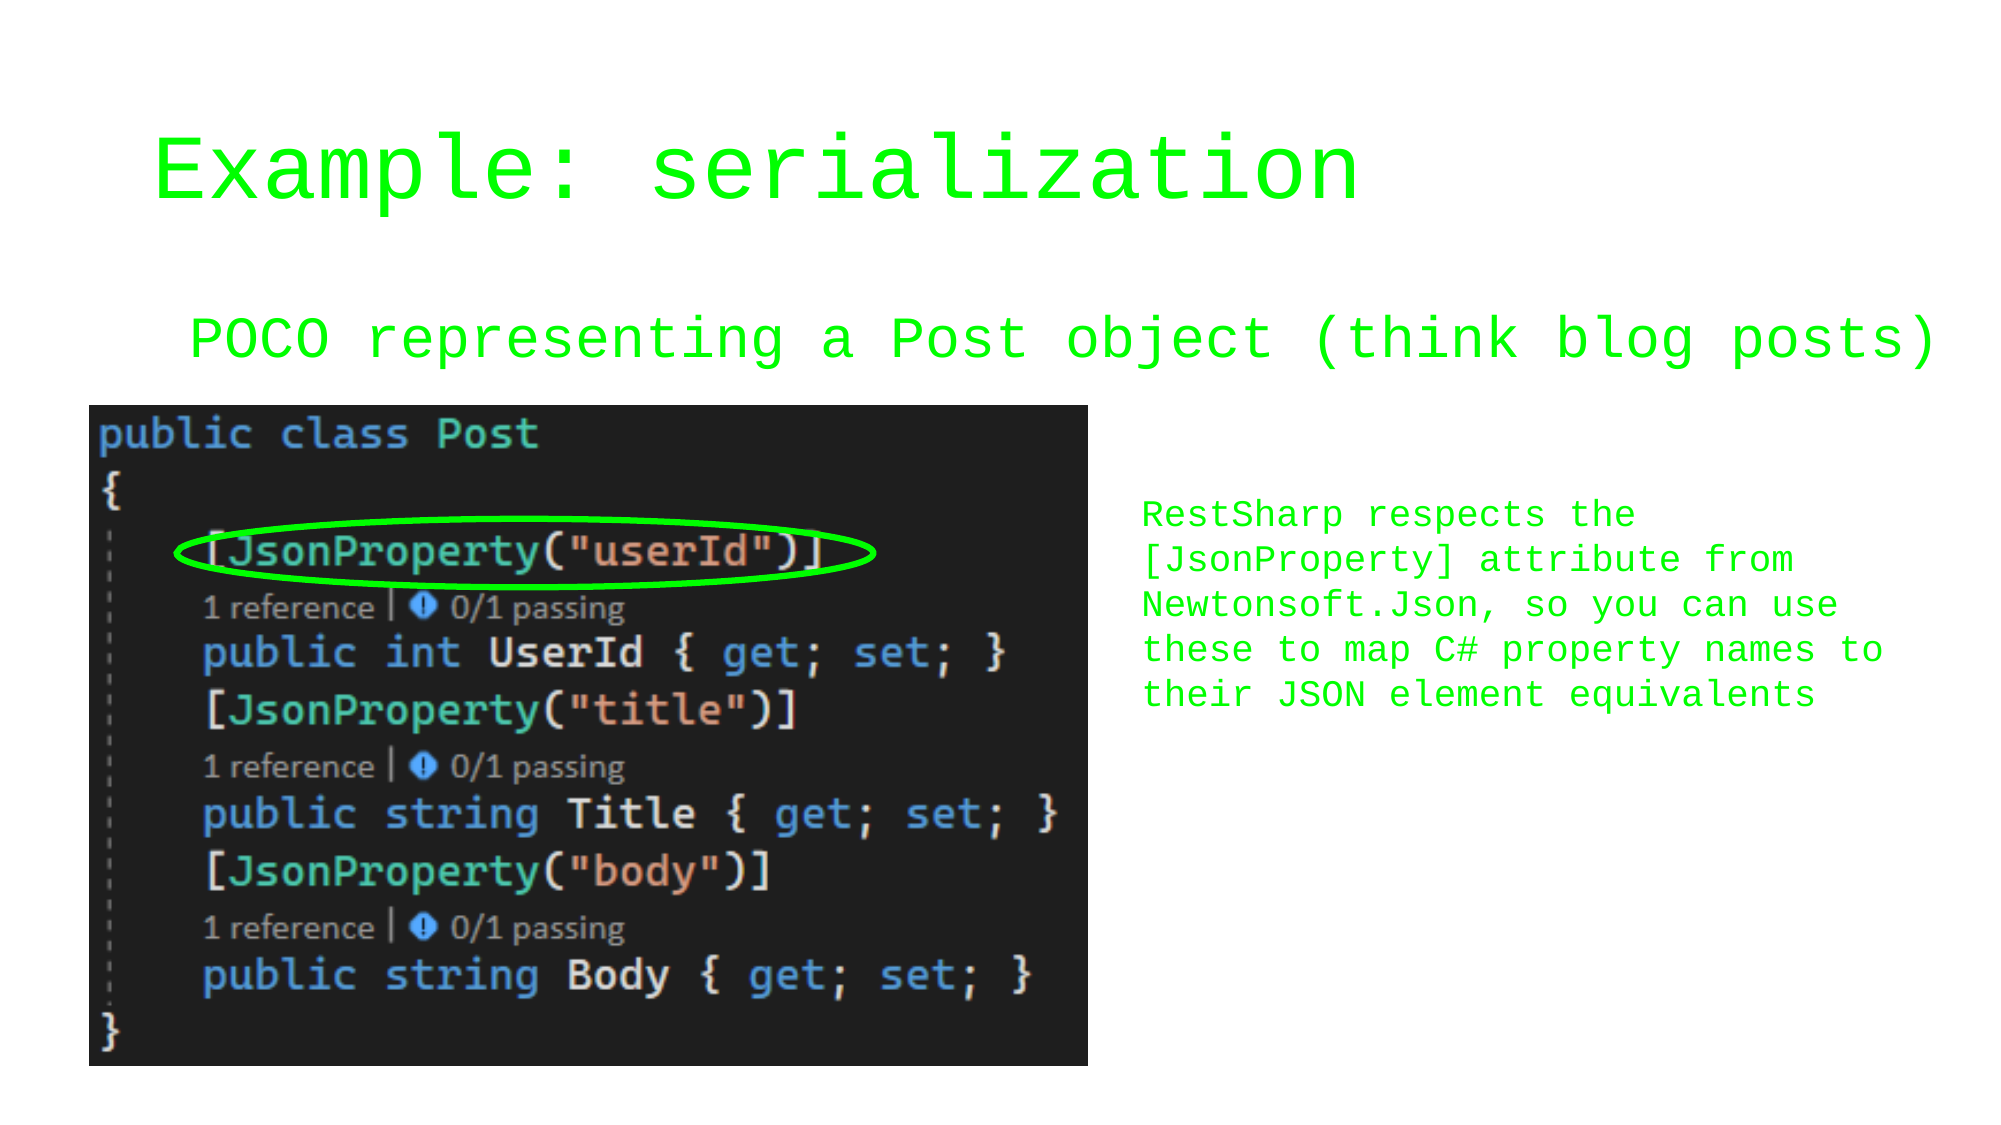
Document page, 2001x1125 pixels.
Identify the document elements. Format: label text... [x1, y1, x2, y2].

picture [89, 405, 1088, 1066]
list POCO representing a Post object (think blog posts) [137, 299, 1989, 1014]
text_box RestSharp respects the [JsonProperty] attribute from Newtonsoft.Json, so you can use these to map C# property names to their JSON element equivalents [1126, 481, 1969, 724]
title Example: serialization [137, 59, 1863, 278]
